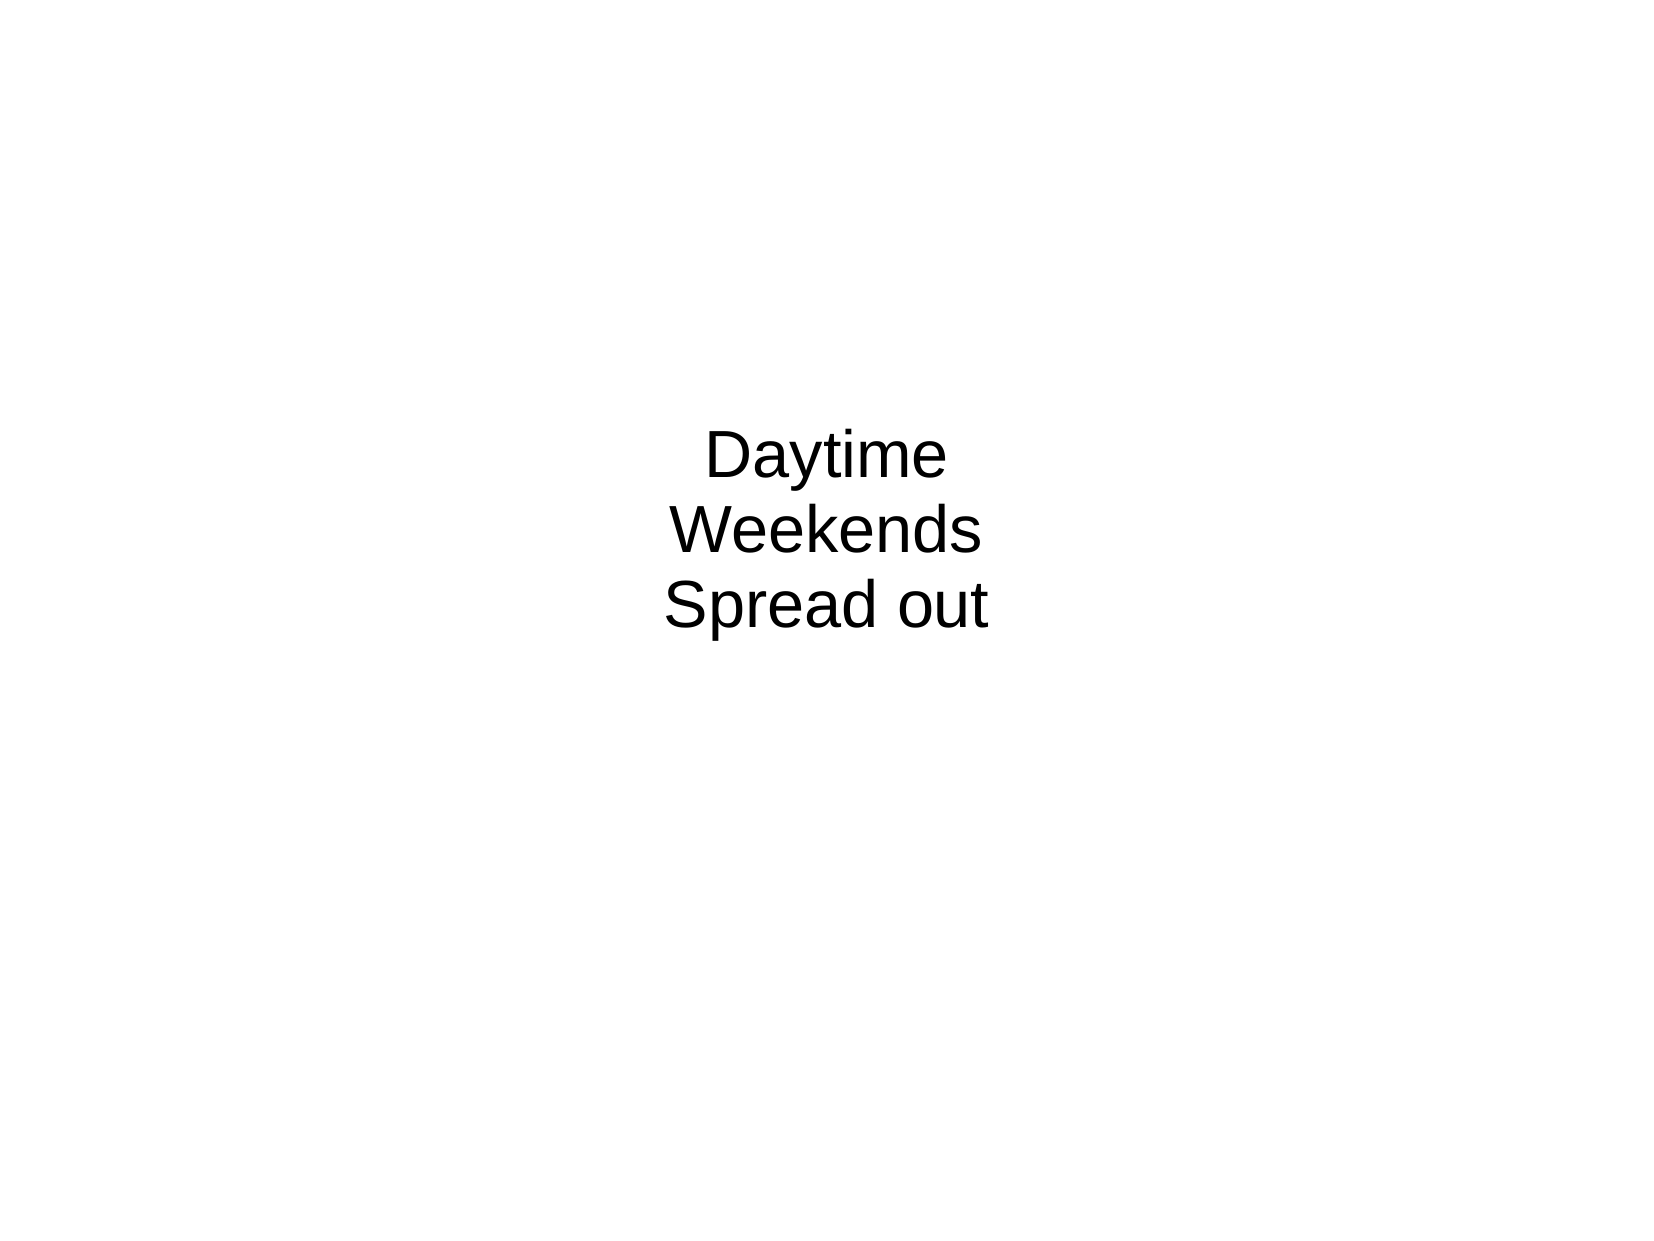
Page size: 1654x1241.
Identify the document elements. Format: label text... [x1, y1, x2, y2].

subtitle Daytime Weekends Spread out [82, 49, 1571, 1010]
